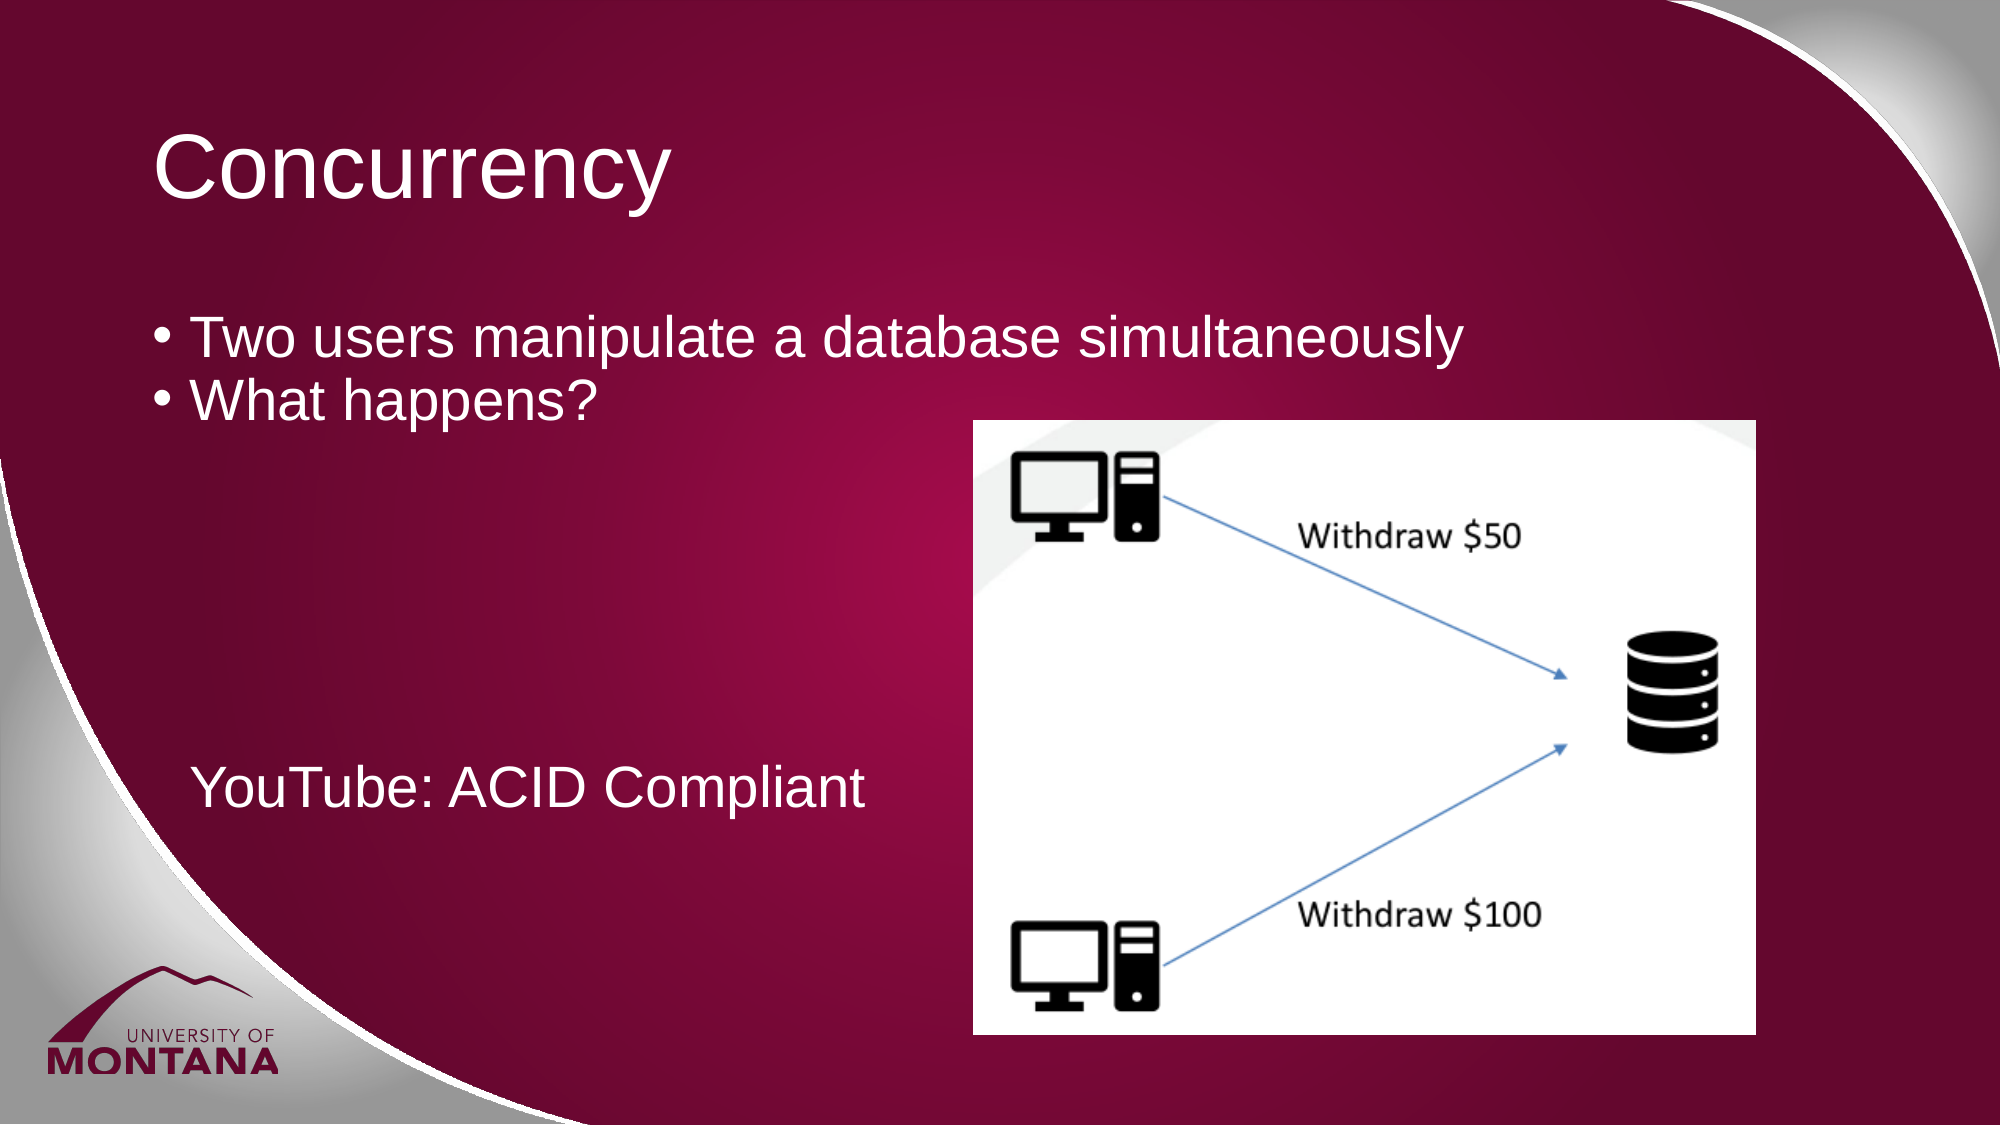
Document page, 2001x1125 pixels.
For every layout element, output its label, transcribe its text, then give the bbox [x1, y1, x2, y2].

list Two users manipulate a database simultaneously What happens? YouTube: ACID Compliant [137, 299, 1863, 1014]
title Concurrency [137, 59, 1863, 278]
picture [0, 0, 2000, 1125]
